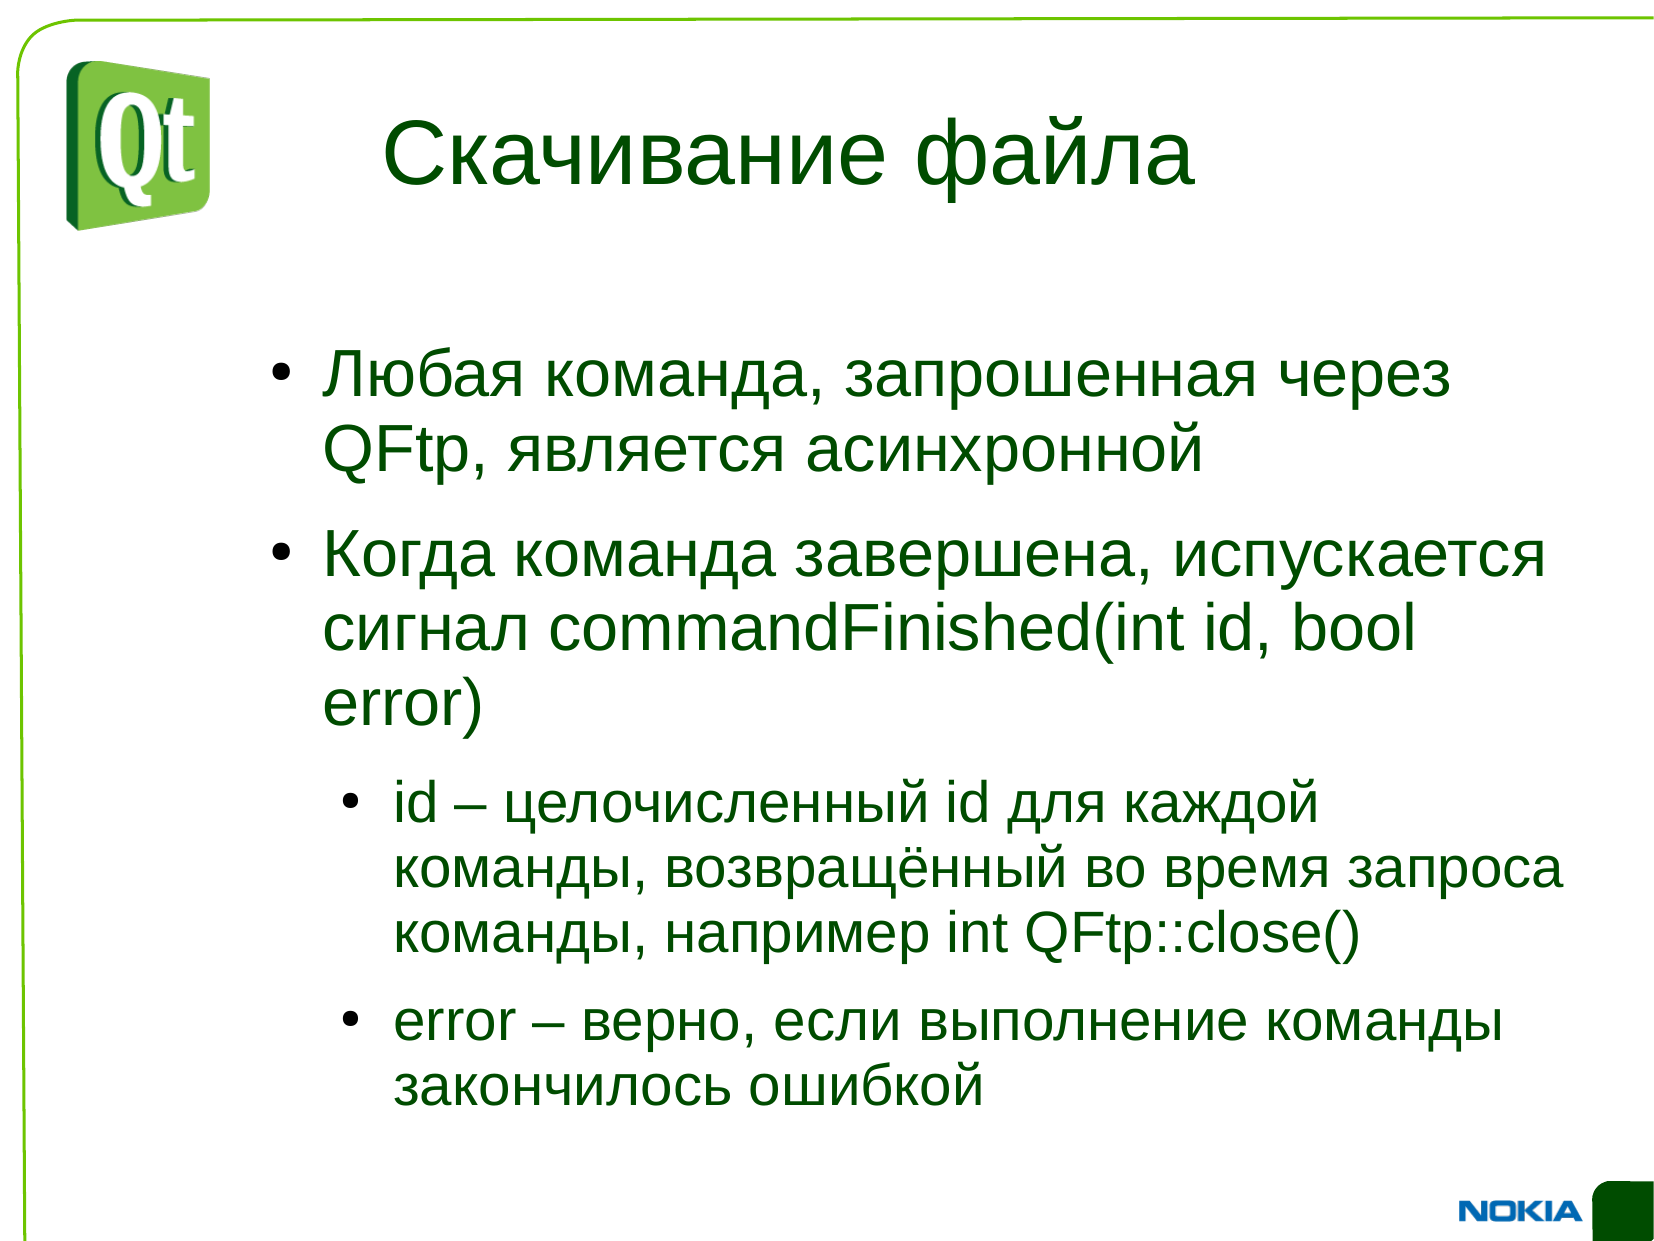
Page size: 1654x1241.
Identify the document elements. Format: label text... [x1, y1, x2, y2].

title Скачивание файла [251, 56, 1327, 250]
picture [1459, 1200, 1583, 1222]
picture [66, 61, 210, 231]
list Любая команда, запрошенная через QFtp, является асинхронной Когда команда завершена, испускается сигнал commandFinished(int id, bool error) id – целочисленный id для каждой команды, возвращённый во время запроса команды, например int QFtp::close() error – верно, если выполнение команды закончилось ошибкой [251, 336, 1571, 1141]
